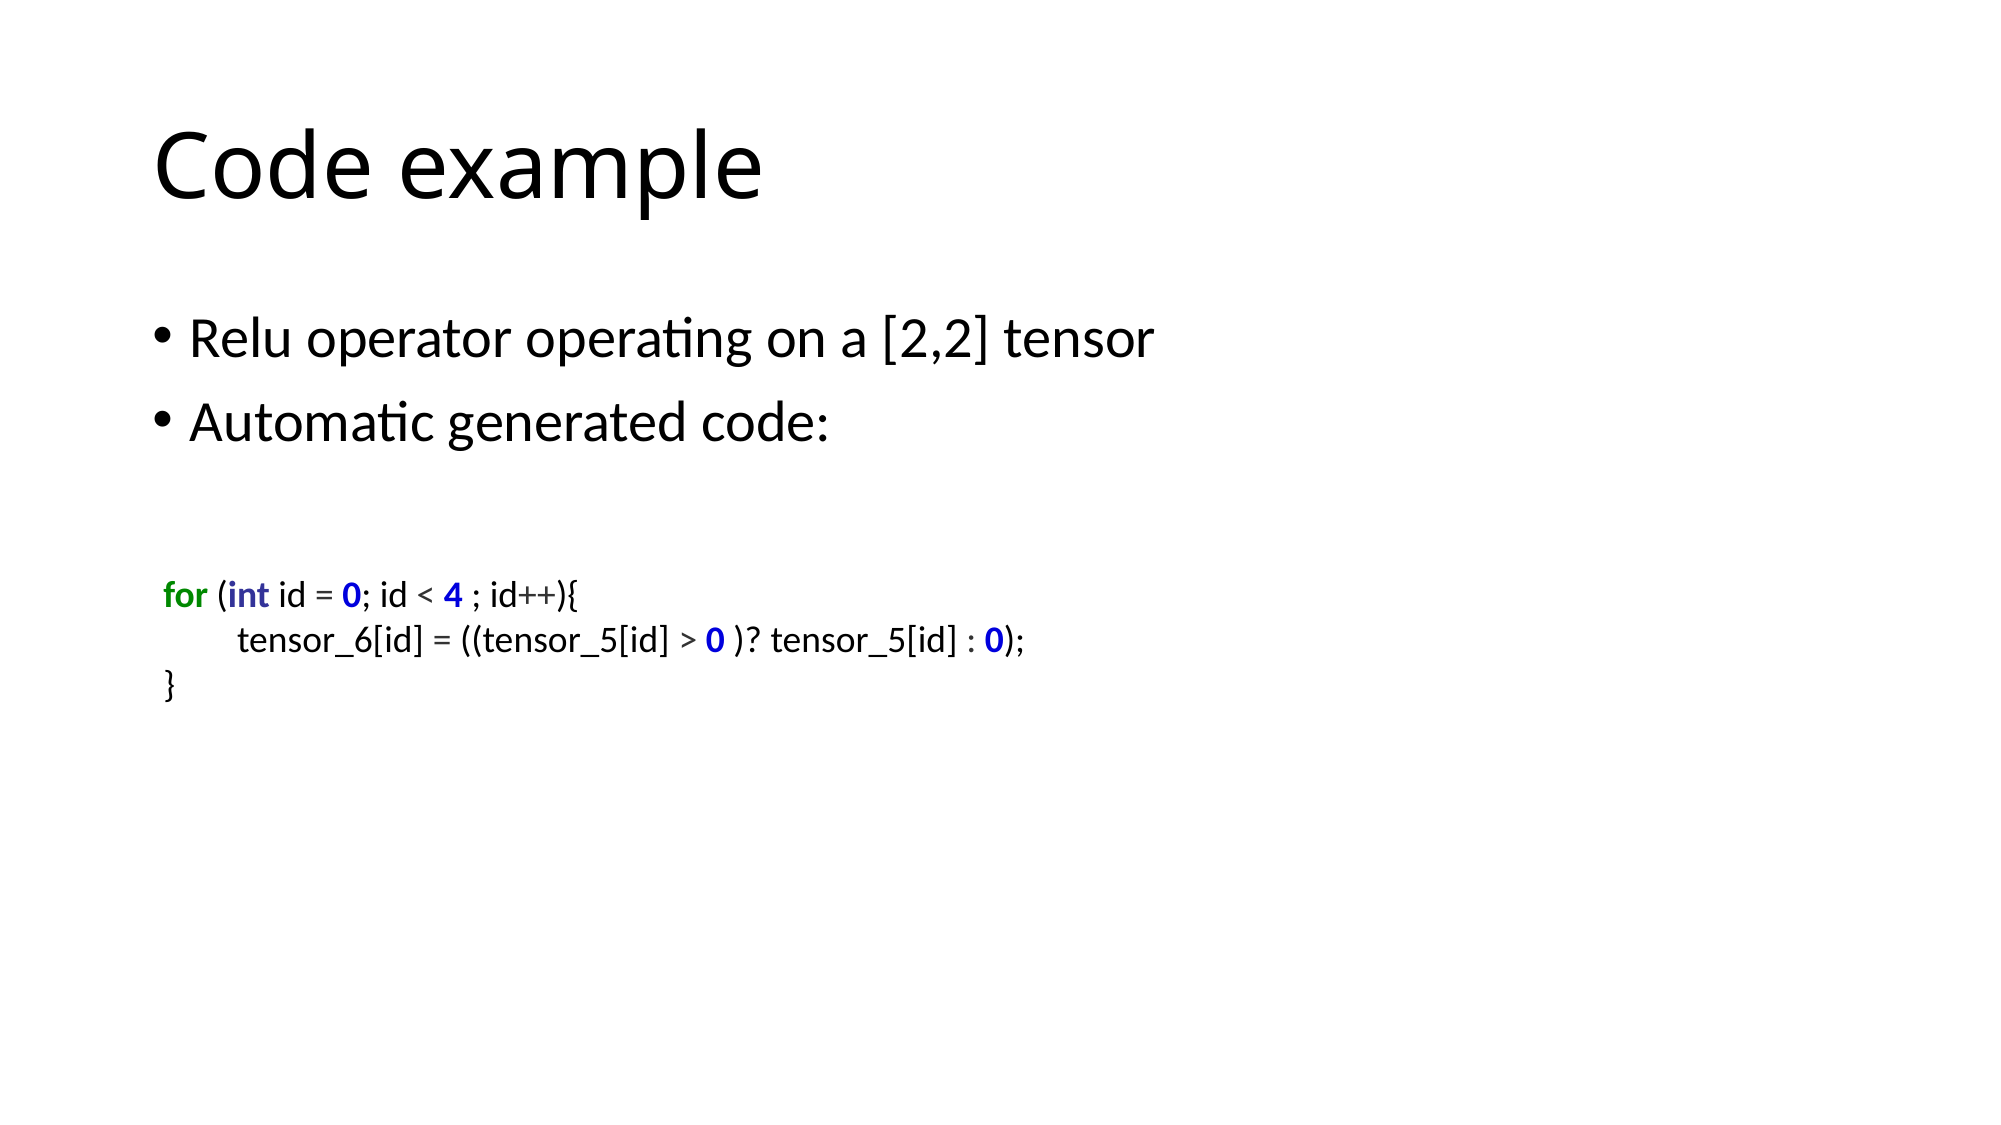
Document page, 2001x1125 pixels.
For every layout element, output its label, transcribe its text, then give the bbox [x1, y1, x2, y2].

list Relu operator operating on a [2,2] tensor Automatic generated code: [137, 299, 1863, 1014]
title Code example [137, 59, 1863, 278]
text_box for (int id = 0; id < 4 ; id++){ tensor_6[id] = ((tensor_5[id] > 0 )? tensor_5[id] : 0); } [148, 562, 1149, 713]
